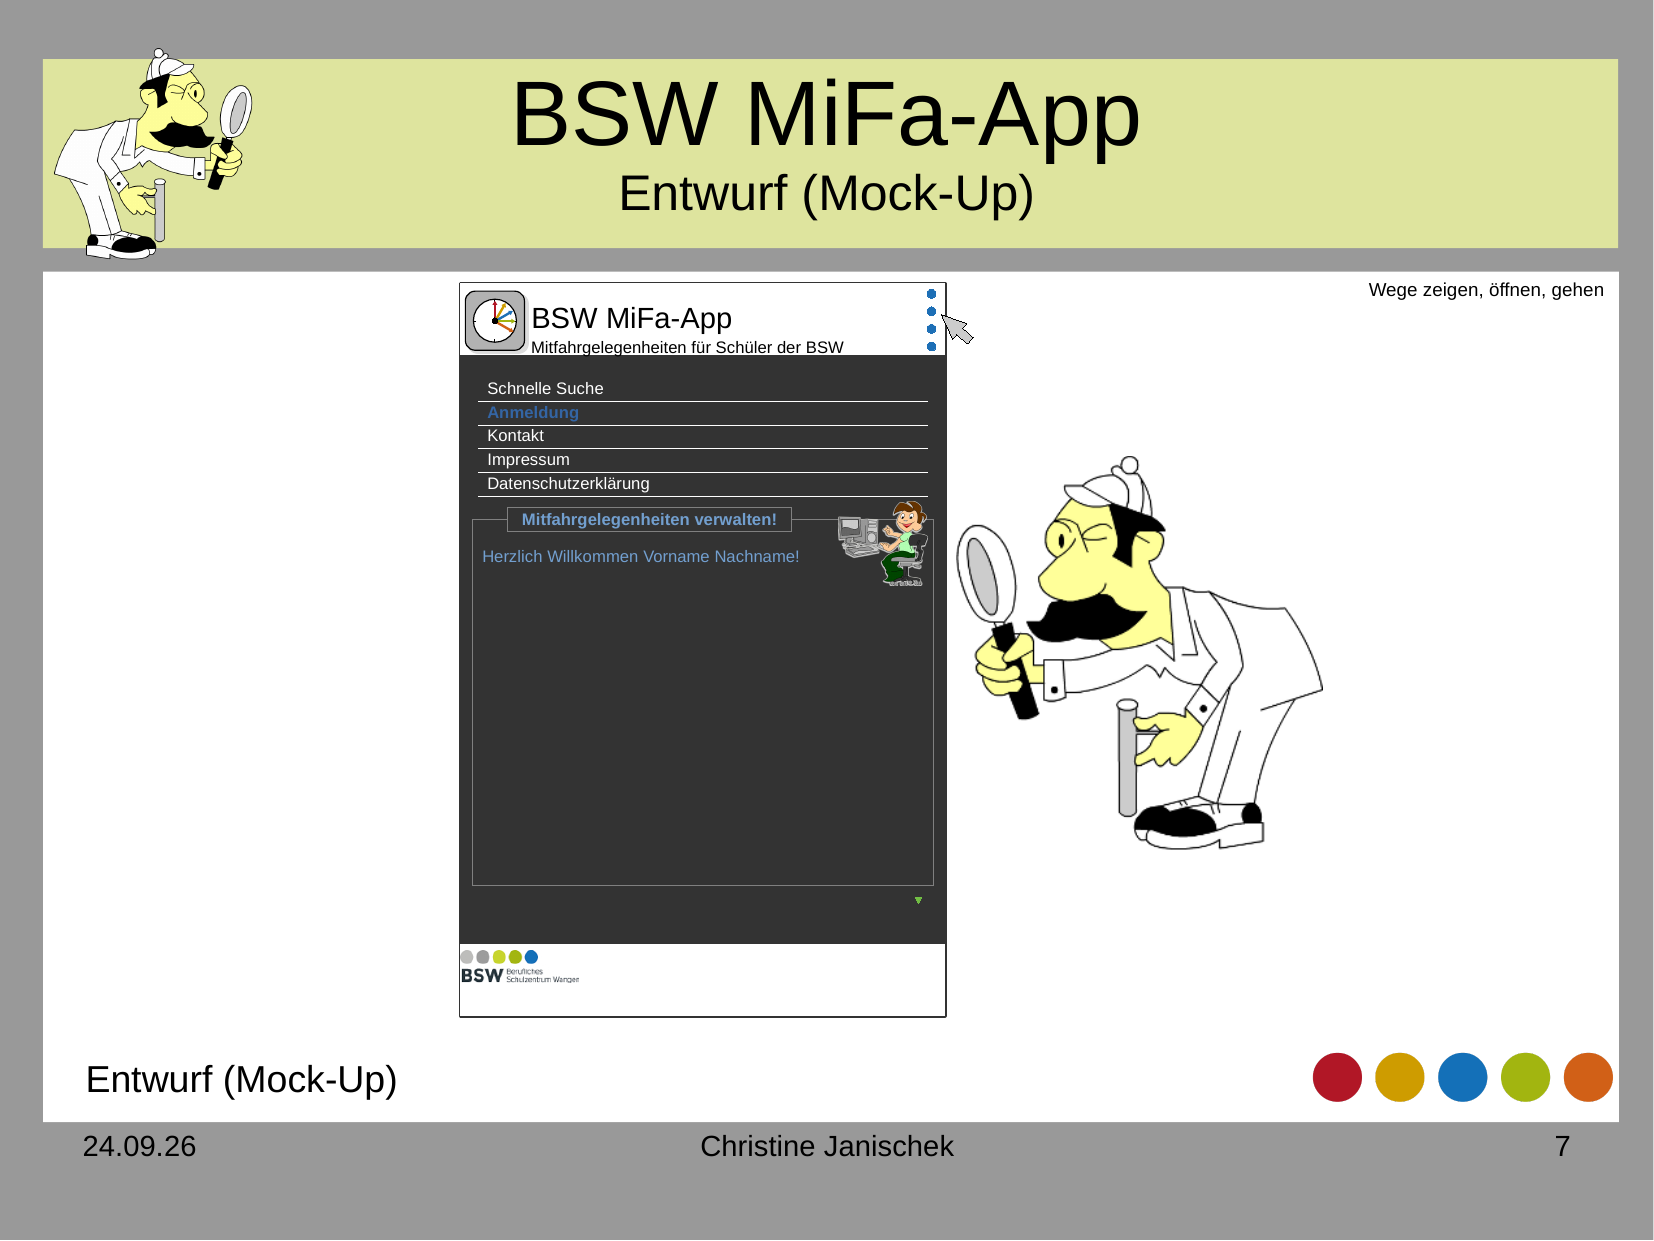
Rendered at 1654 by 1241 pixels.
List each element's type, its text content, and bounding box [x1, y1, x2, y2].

text_box Impressum [472, 442, 591, 466]
text_box Mitfahrgelegenheiten für Schüler der BSW [516, 330, 875, 384]
text_box Datenschutzerklärung [472, 466, 674, 501]
picture [955, 456, 1323, 851]
text_box BSW MiFa-App [523, 294, 751, 330]
picture [838, 501, 928, 586]
text_box Mitfahrgelegenheiten verwalten! [507, 507, 792, 532]
picture [1311, 1051, 1616, 1106]
text_box Kontakt [472, 419, 591, 442]
title BSW MiFa-App Entwurf (Mock-Up) [82, 62, 1571, 221]
text_box Entwurf (Mock-Up) [70, 1051, 887, 1109]
picture [54, 48, 253, 260]
text_box Herzlich Willkommen Vorname Nachname! [467, 539, 827, 592]
picture [460, 950, 579, 983]
text_box Schnelle Suche [472, 372, 638, 406]
text_box Anmeldung [472, 406, 626, 430]
text_box [460, 283, 974, 1016]
